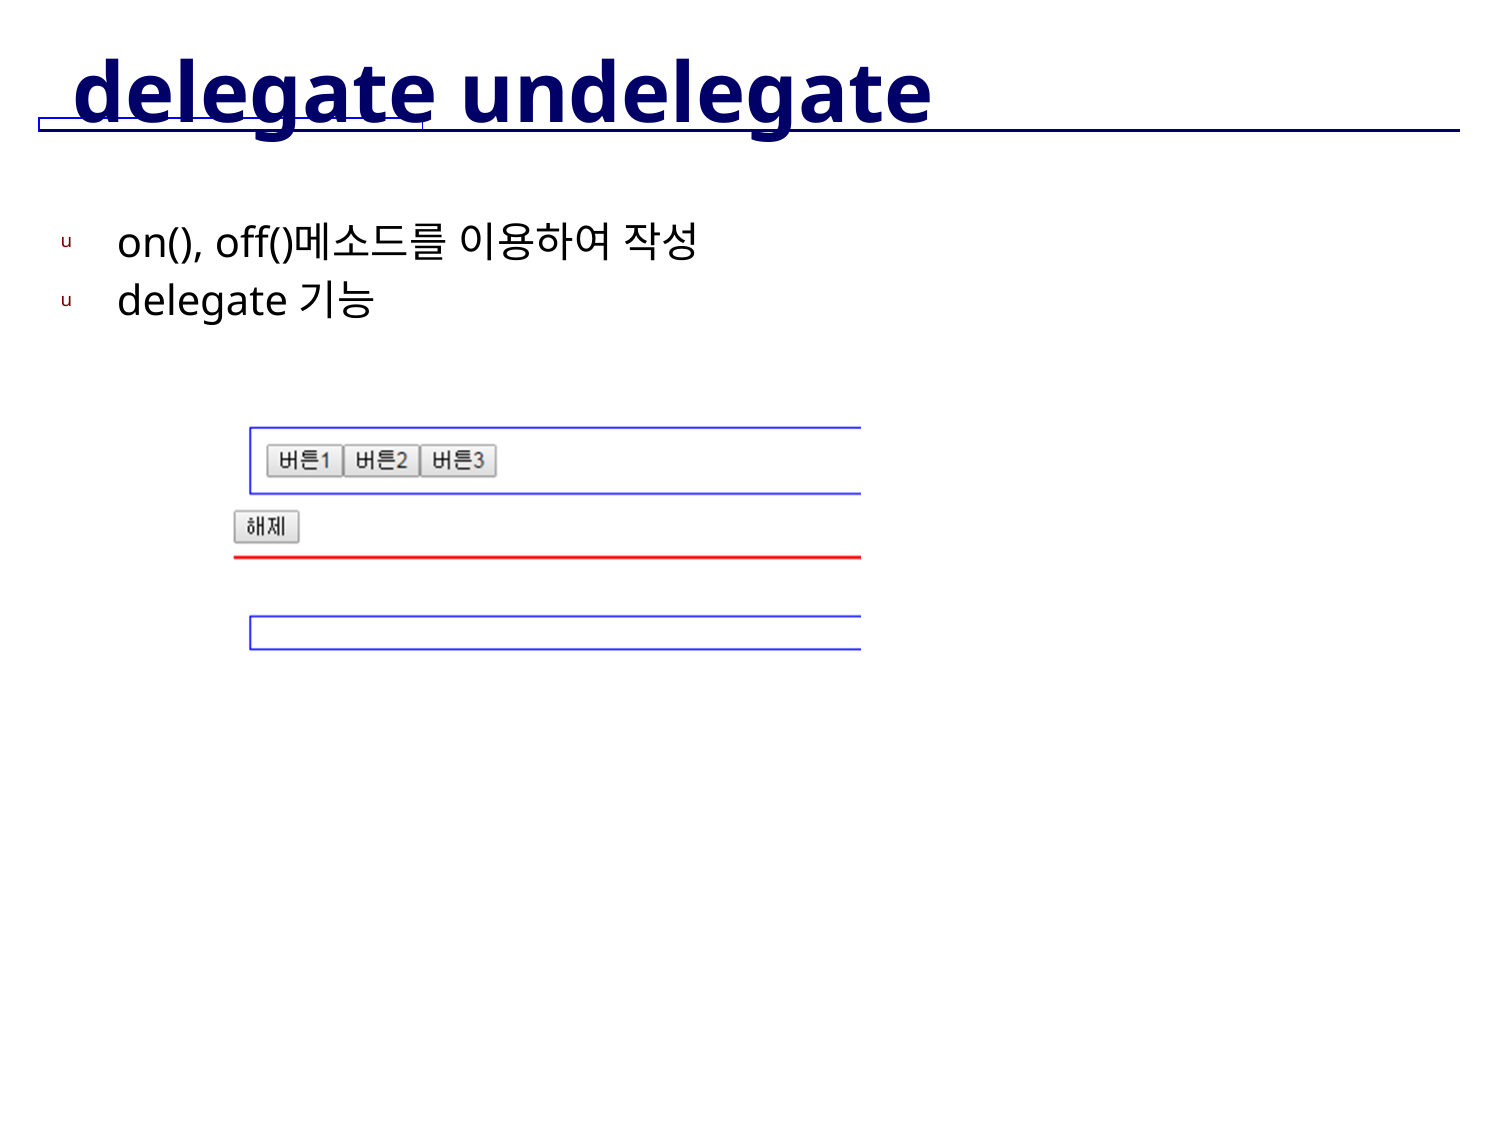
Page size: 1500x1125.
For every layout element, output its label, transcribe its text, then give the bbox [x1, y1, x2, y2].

list on(), off()메소드를 이용하여 작성 delegate 기능 [45, 208, 1460, 1027]
picture [226, 416, 861, 669]
title delegate undelegate [58, 31, 1077, 110]
